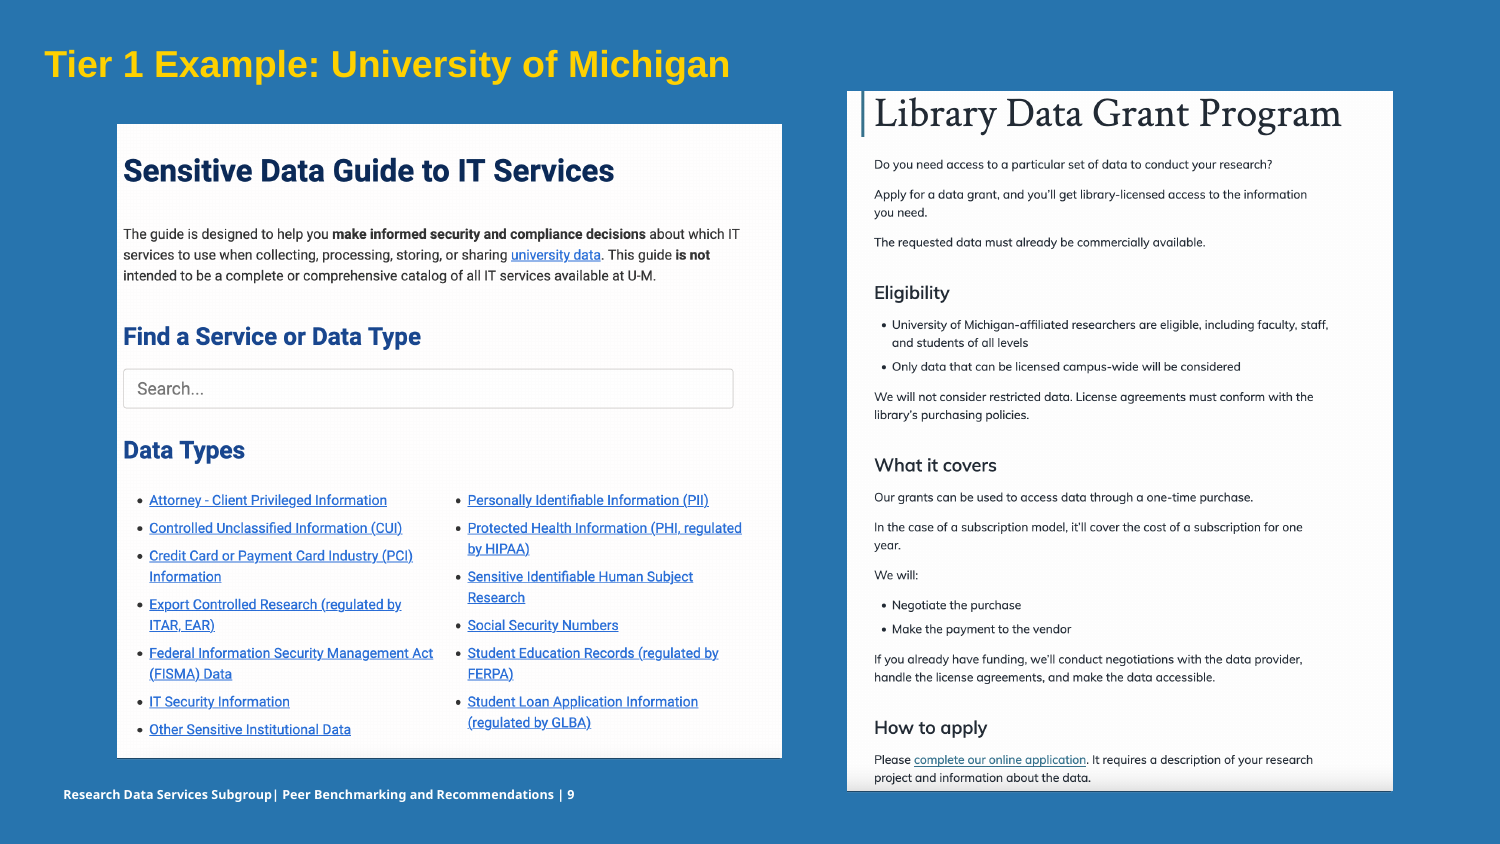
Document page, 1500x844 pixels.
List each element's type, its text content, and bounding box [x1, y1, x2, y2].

title Tier 1 Example: University of Michigan [44, 5, 1017, 86]
picture [117, 124, 782, 758]
picture [847, 91, 1393, 791]
